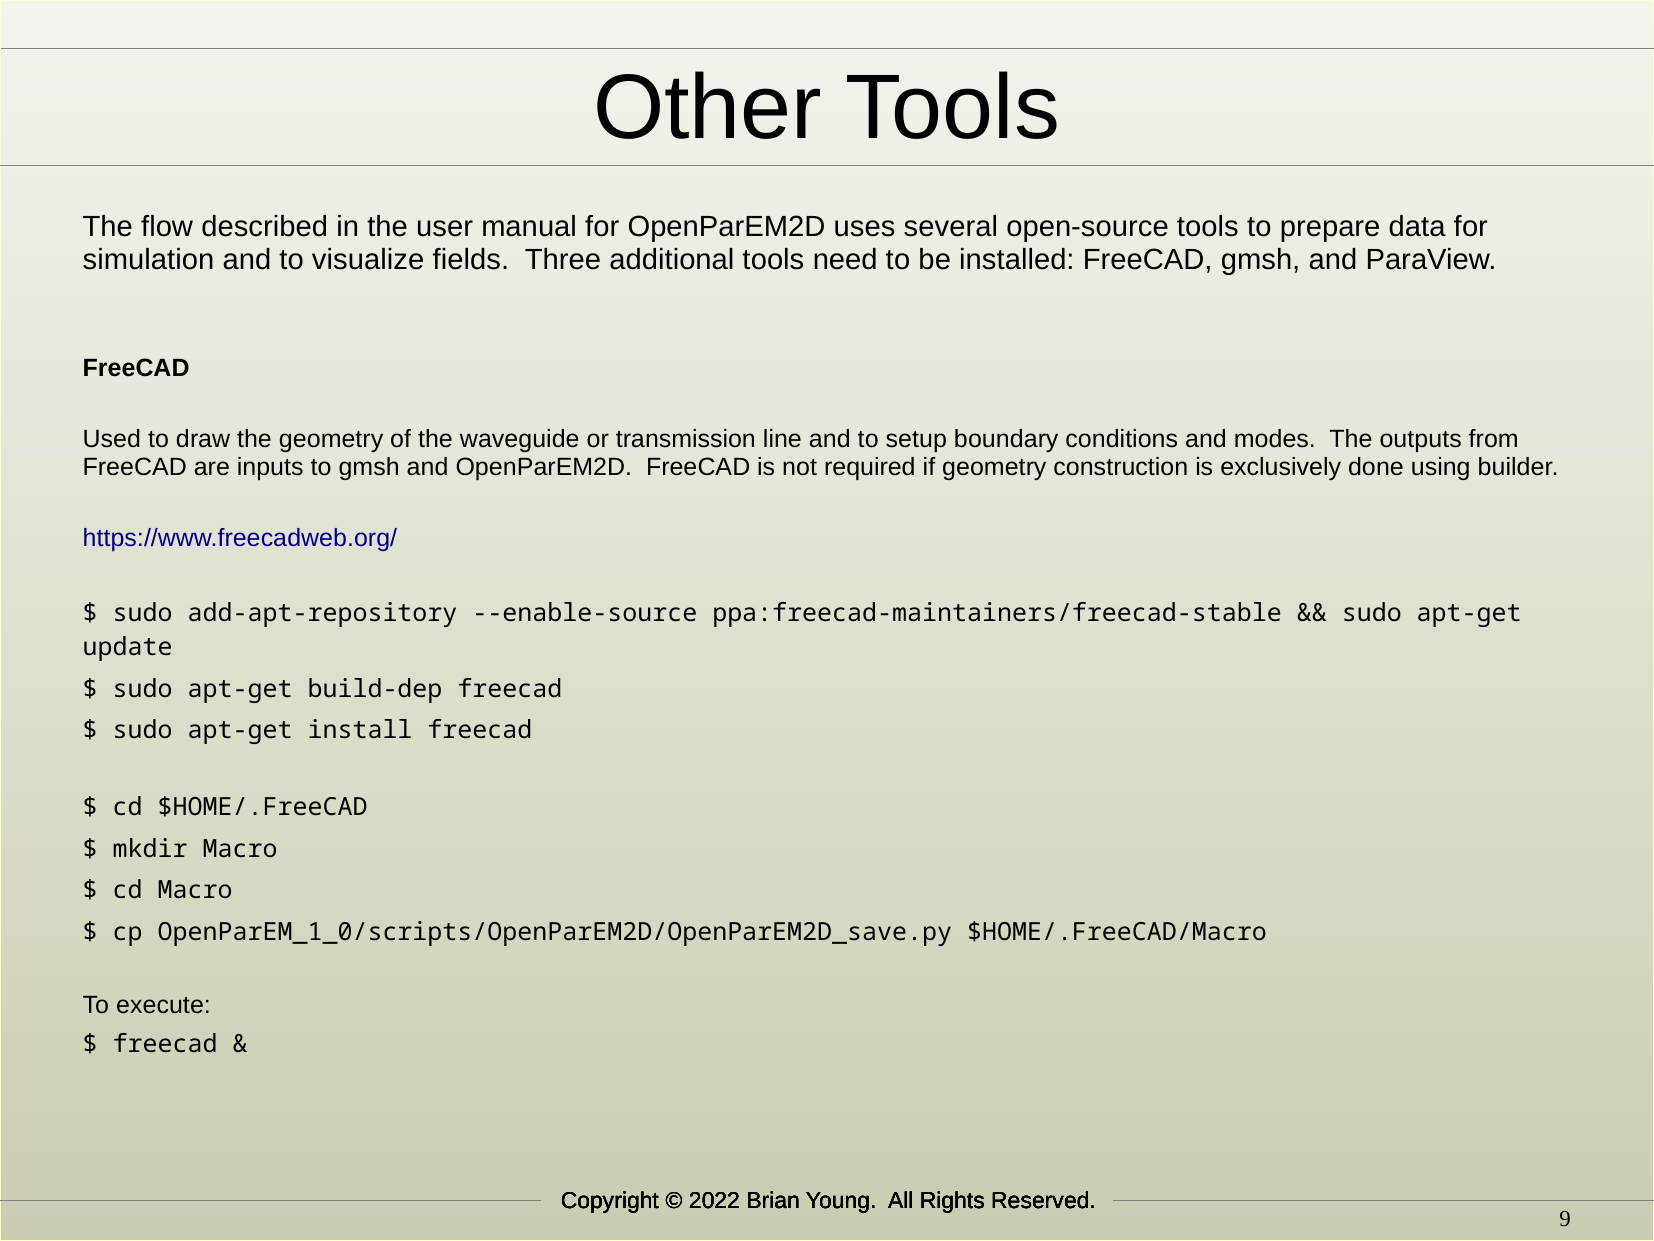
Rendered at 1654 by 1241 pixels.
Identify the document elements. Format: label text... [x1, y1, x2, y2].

title Other Tools [82, 49, 1571, 166]
list The flow described in the user manual for OpenParEM2D uses several open-source tools to prepare data for simulation and to visualize fields. Three additional tools need to be installed: FreeCAD, gmsh, and ParaView. FreeCAD Used to draw the geometry of the waveguide or transmission line and to setup boundary conditions and modes. The outputs from FreeCAD are inputs to gmsh and OpenParEM2D. FreeCAD is not required if geometry construction is exclusively done using builder. https://www.freecadweb.org/ $ sudo add-apt-repository --enable-source ppa:freecad-maintainers/freecad-stable && sudo apt-get update $ sudo apt-get build-dep freecad $ sudo apt-get install freecad $ cd $HOME/.FreeCAD $ mkdir Macro $ cd Macro $ cp OpenParEM_1_0/scripts/OpenParEM2D/OpenParEM2D_save.py $HOME/.FreeCAD/Macro To execute: $ freecad & [82, 210, 1571, 1109]
